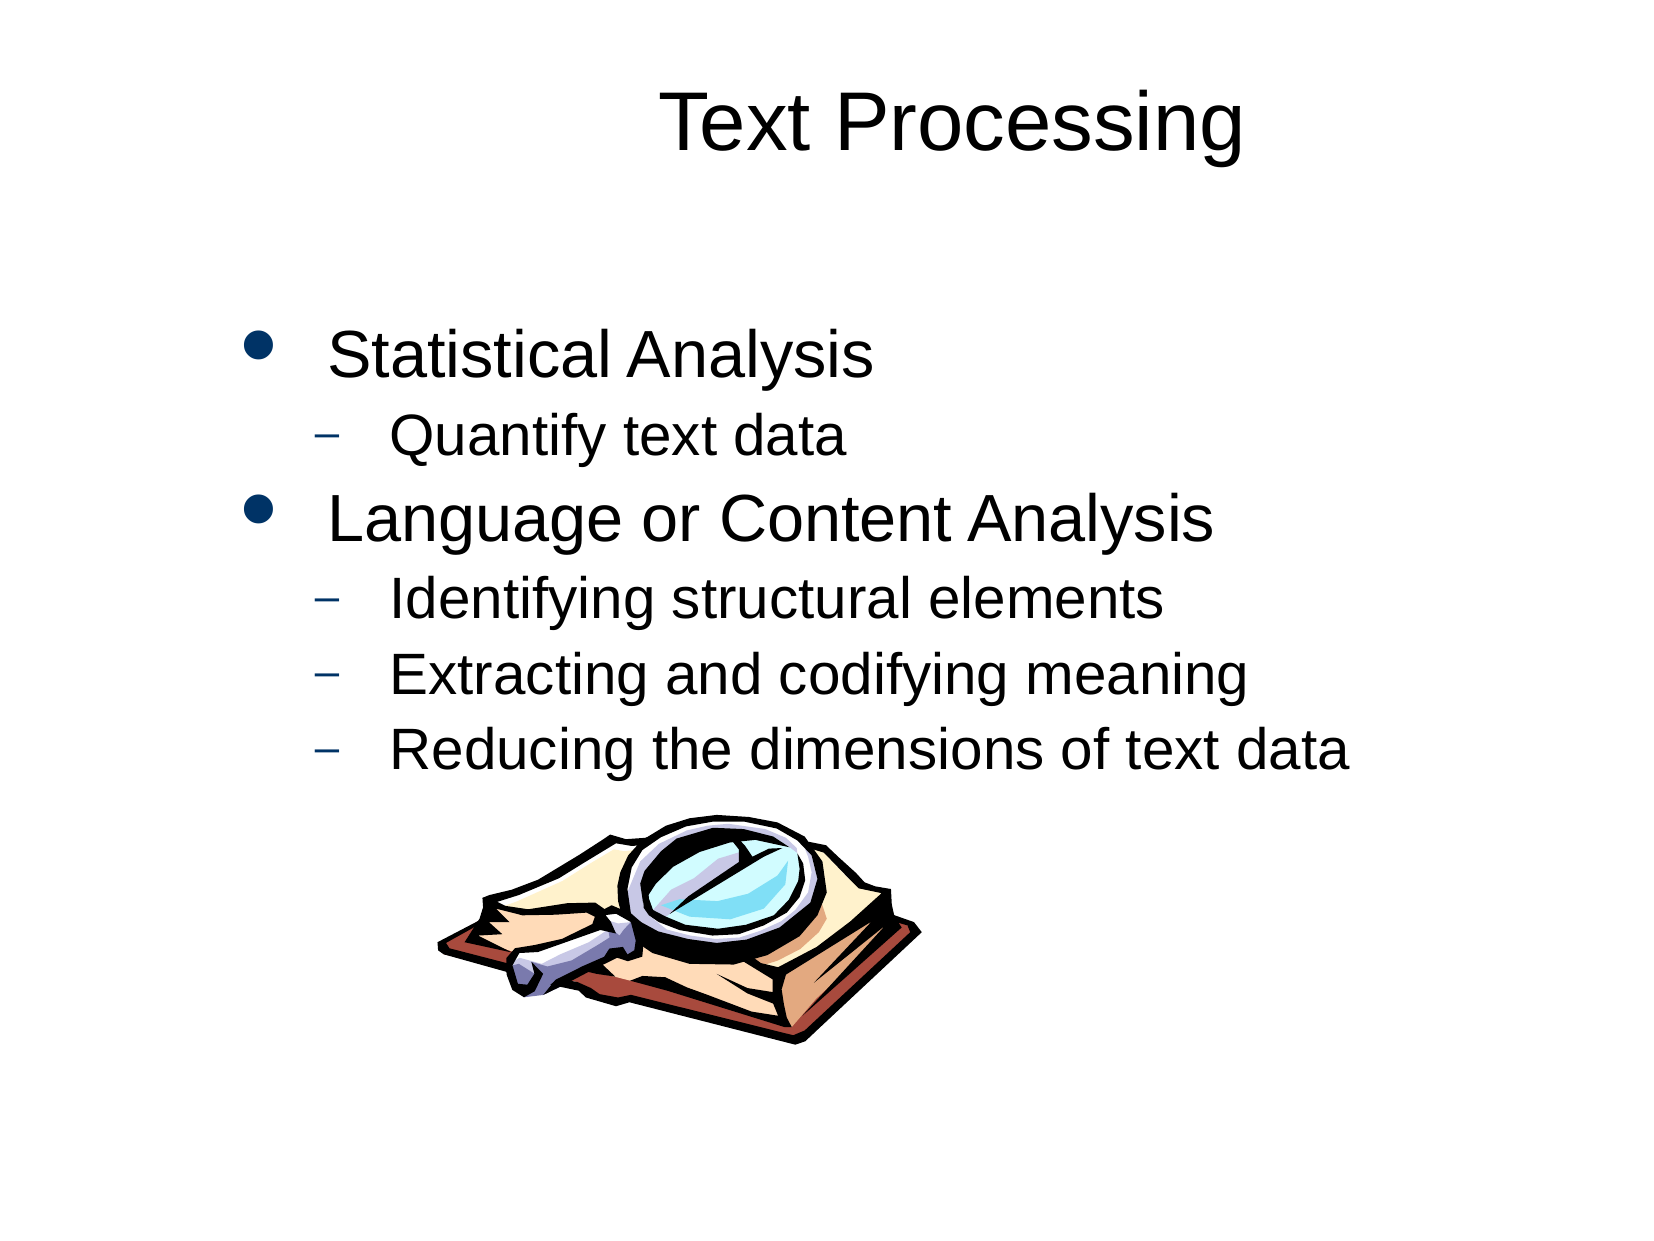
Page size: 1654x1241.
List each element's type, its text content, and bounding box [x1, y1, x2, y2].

title Text Processing [300, 49, 1576, 175]
list Statistical Analysis Quantify text data Language or Content Analysis Identifying structural elements Extracting and codifying meaning Reducing the dimensions of text data [225, 312, 1501, 791]
picture [437, 812, 925, 1048]
